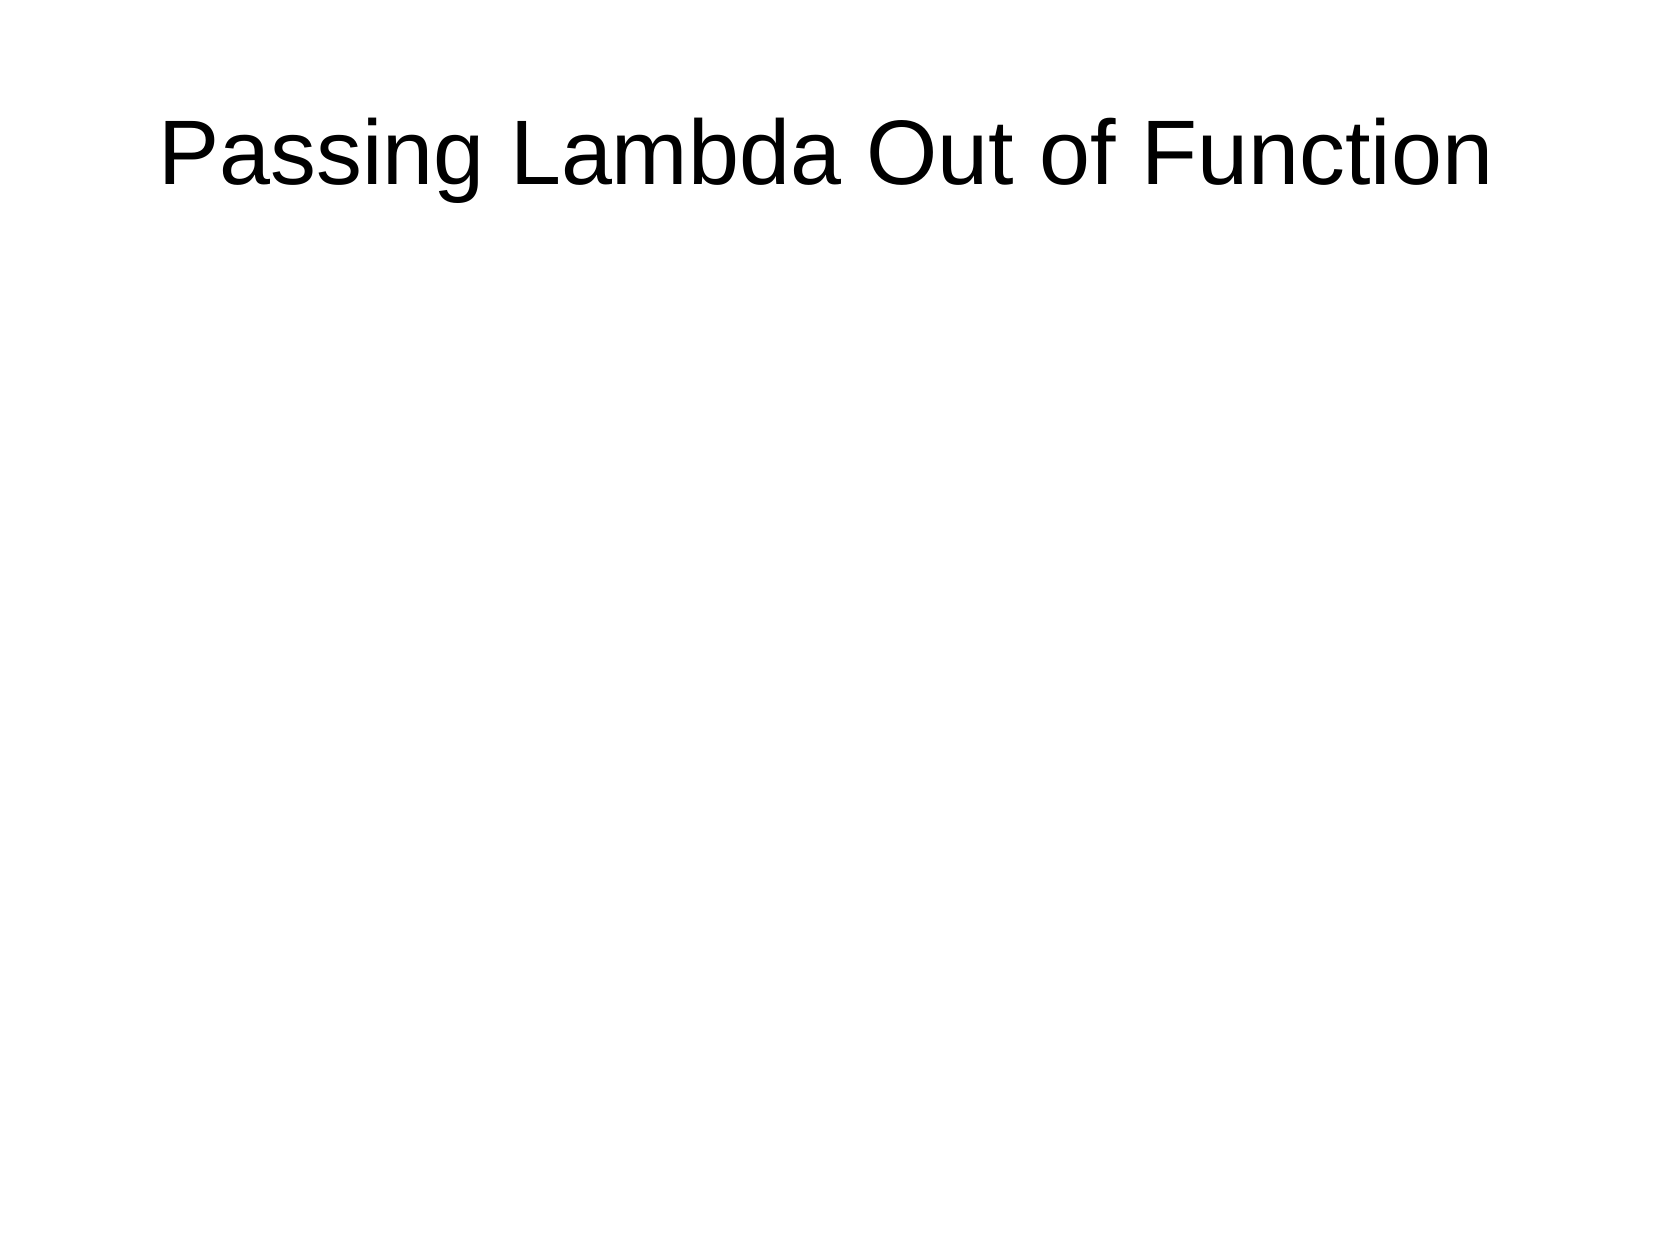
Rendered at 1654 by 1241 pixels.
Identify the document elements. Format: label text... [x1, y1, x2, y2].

title Passing Lambda Out of Function [82, 49, 1571, 257]
